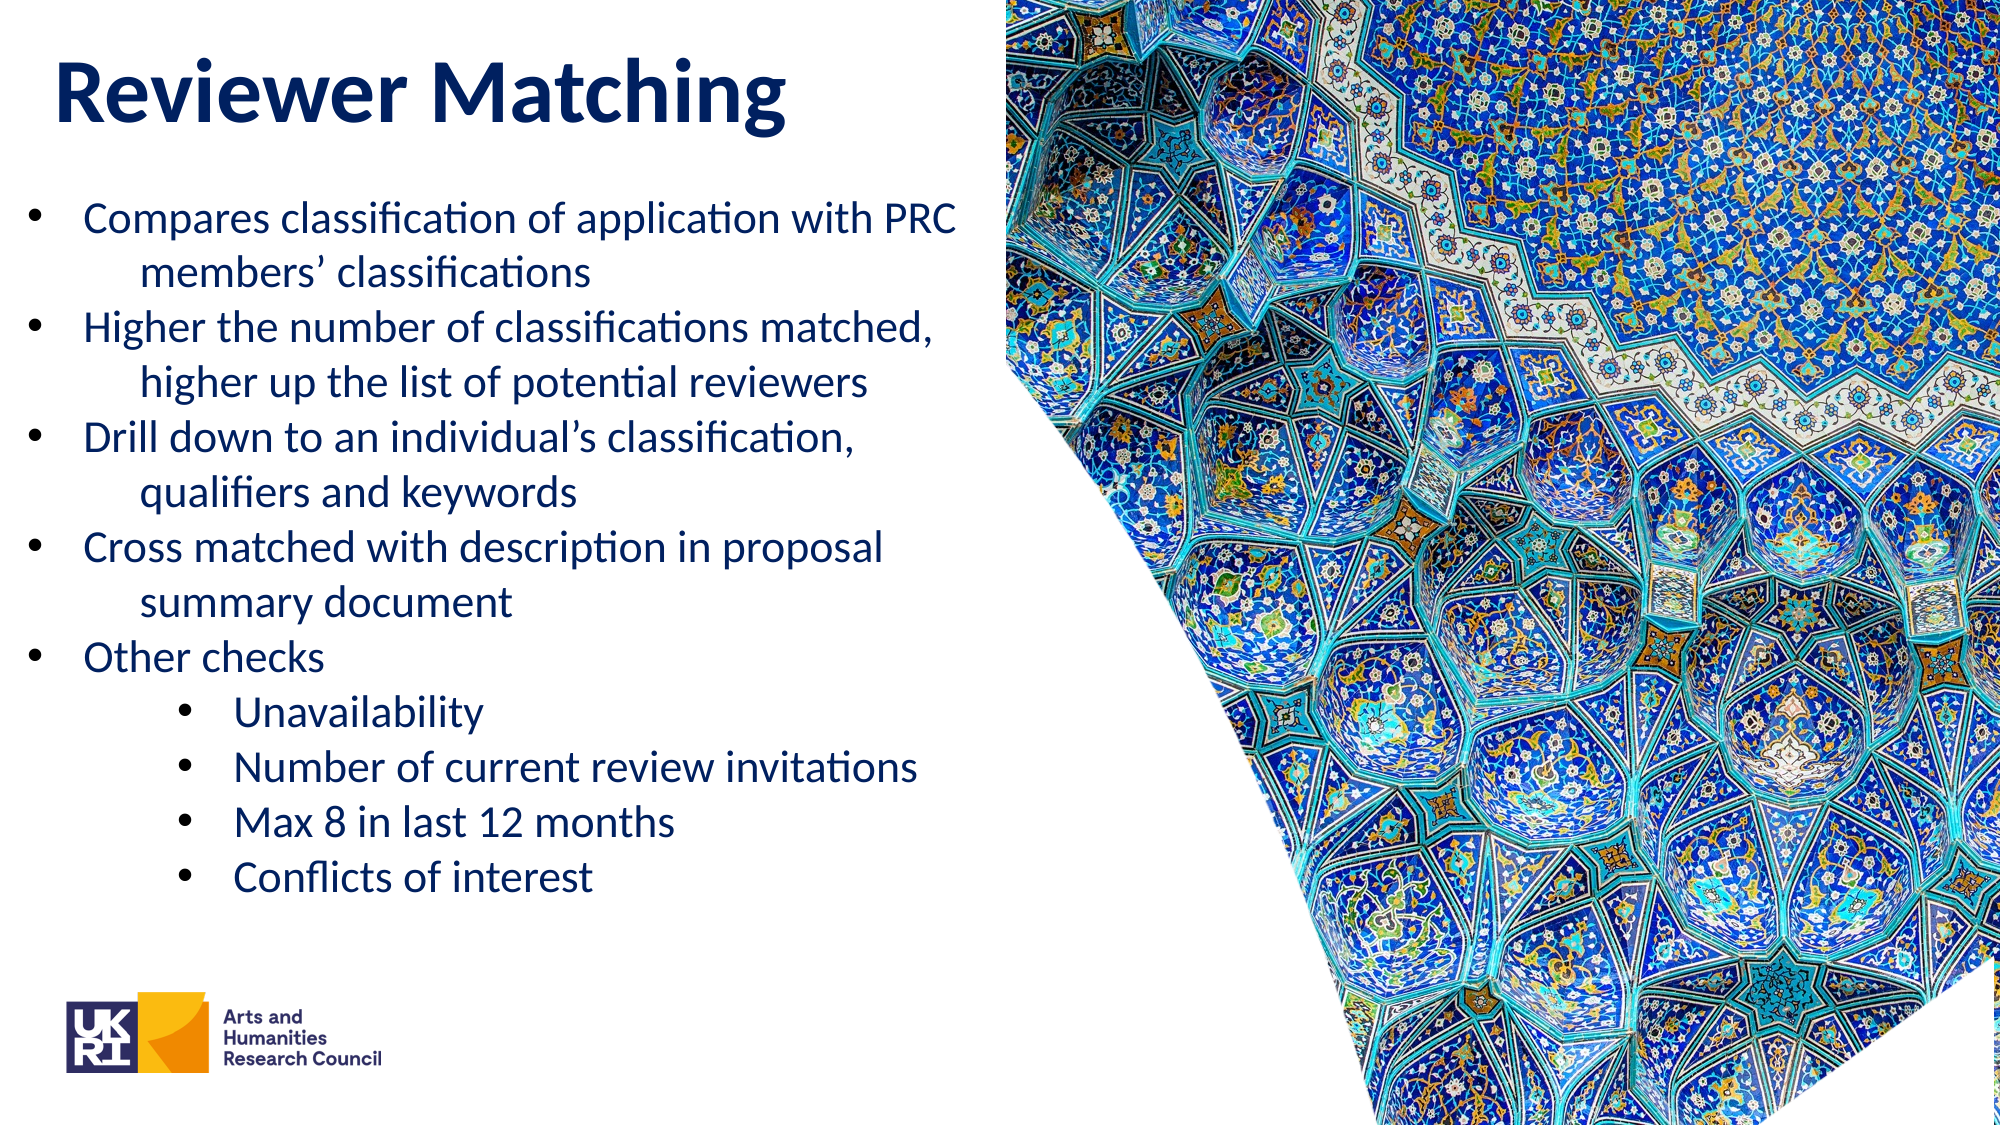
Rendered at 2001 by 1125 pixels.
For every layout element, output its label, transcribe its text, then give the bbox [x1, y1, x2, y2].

picture [0, 0, 2000, 1125]
text_box Reviewer Matching [40, 23, 803, 148]
text_box Compares classification of application with PRC members’ classifications Higher the number of classifications matched, higher up the list of potential reviewers Drill down to an individual’s classification, qualifiers and keywords Cross matched with description in proposal summary document Other checks Unavailability Number of current review invitations Max 8 in last 12 months Conflicts of interest [12, 180, 1006, 910]
